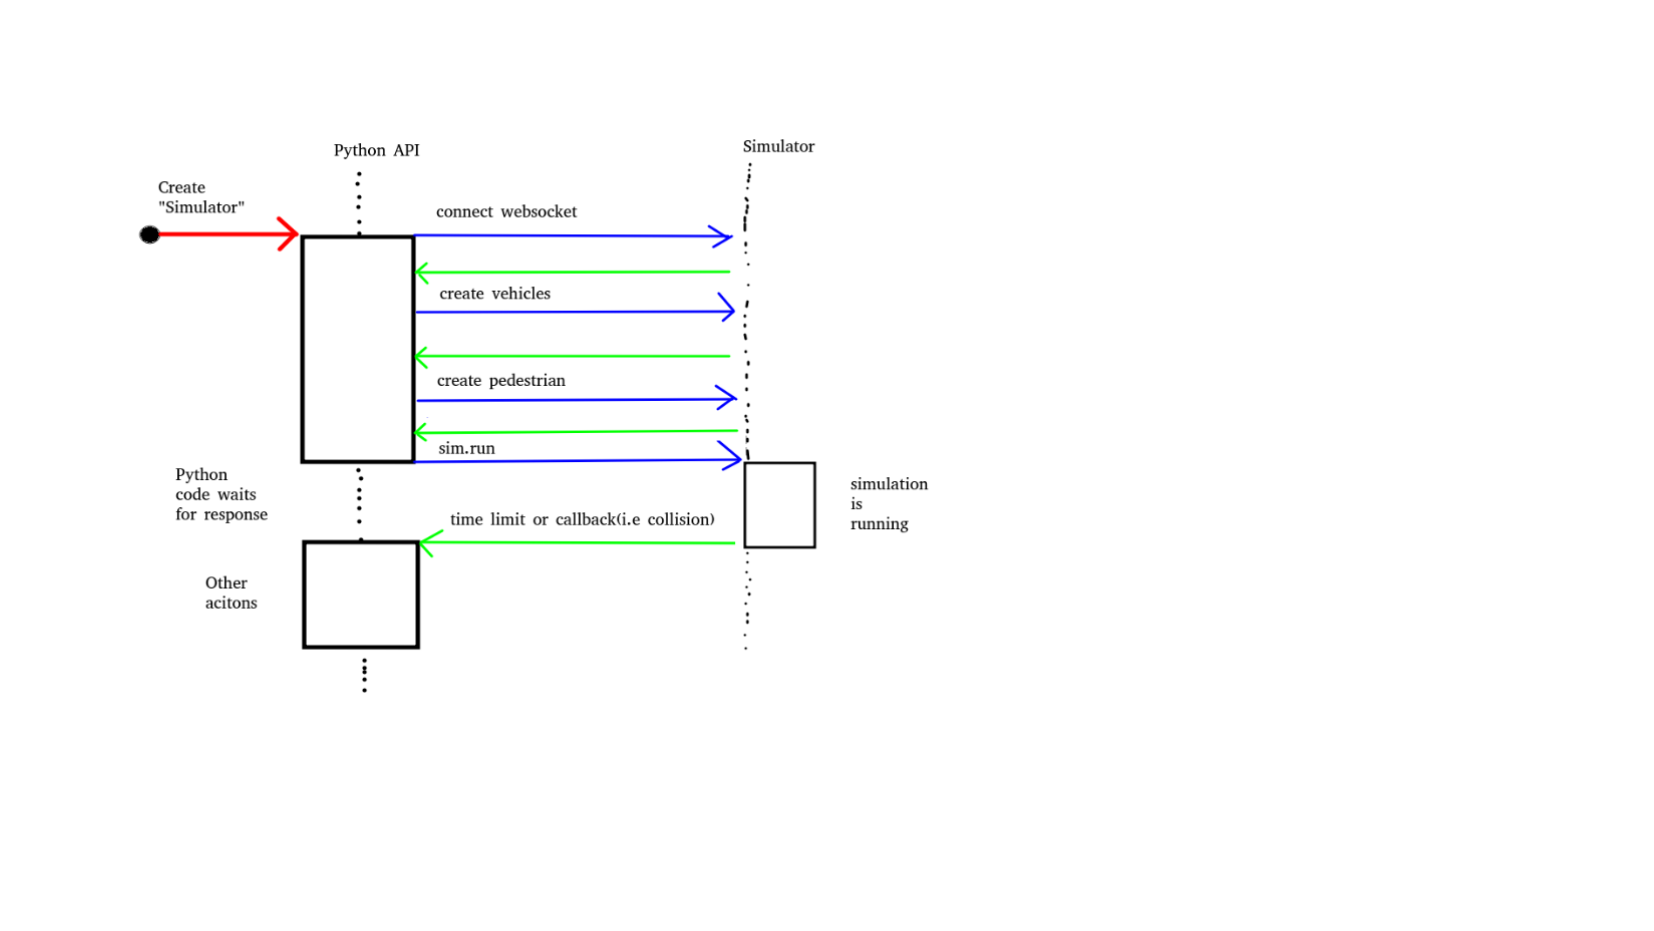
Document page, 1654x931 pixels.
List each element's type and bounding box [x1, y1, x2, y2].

picture [65, 74, 1621, 766]
